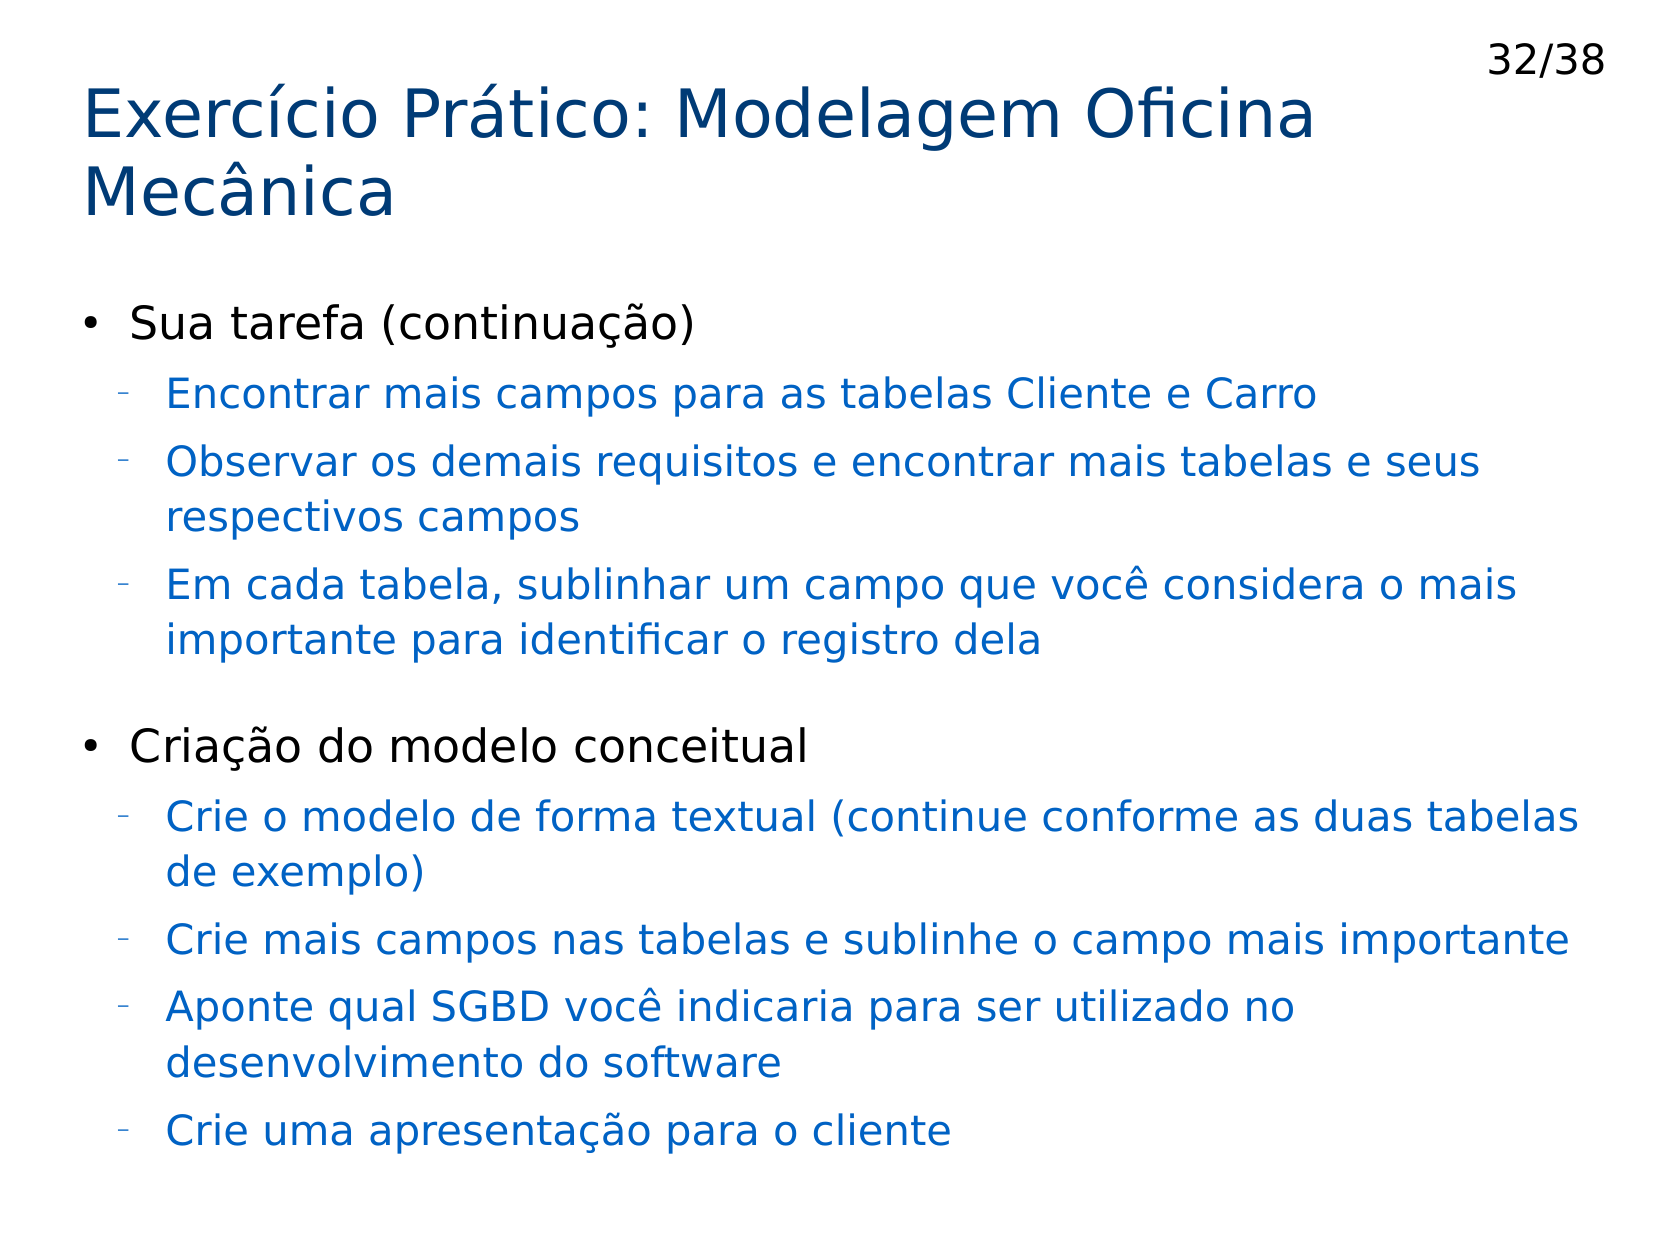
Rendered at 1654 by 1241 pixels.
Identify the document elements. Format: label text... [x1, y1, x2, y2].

title Exercício Prático: Modelagem Oficina Mecânica [82, 75, 1571, 231]
list Sua tarefa (continuação) Encontrar mais campos para as tabelas Cliente e Carro Observar os demais requisitos e encontrar mais tabelas e seus respectivos campos Em cada tabela, sublinhar um campo que você considera o mais importante para identificar o registro dela Criação do modelo conceitual Crie o modelo de forma textual (continue conforme as duas tabelas de exemplo) Crie mais campos nas tabelas e sublinhe o campo mais importante Aponte qual SGBD você indicaria para ser utilizado no desenvolvimento do software Crie uma apresentação para o cliente [82, 289, 1629, 1227]
